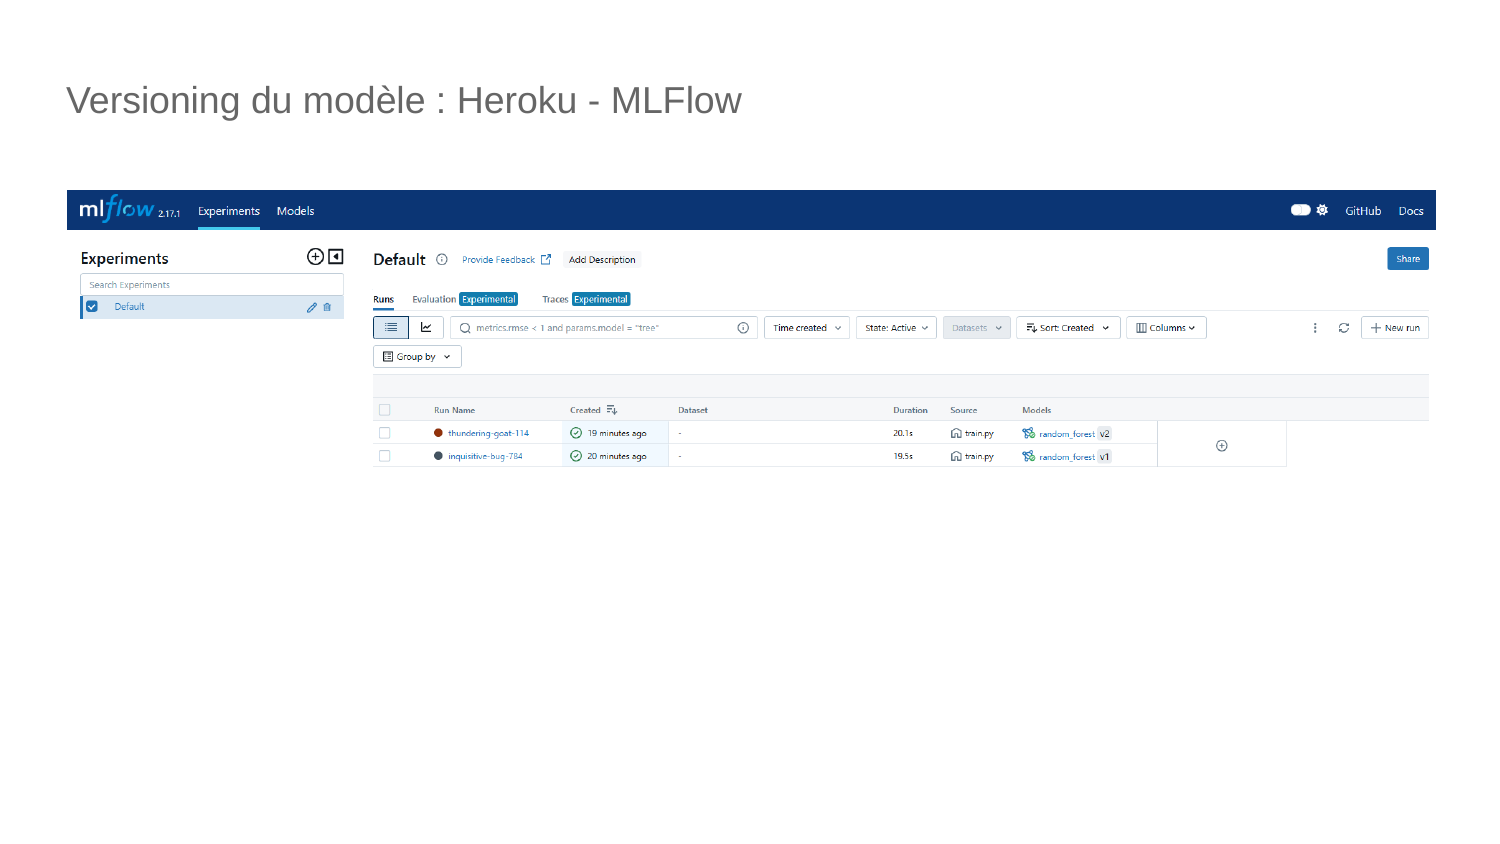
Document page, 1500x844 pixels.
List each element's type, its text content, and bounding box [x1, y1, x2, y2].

title Versioning du modèle : Heroku - MLFlow [51, 61, 839, 156]
picture [67, 190, 1436, 556]
